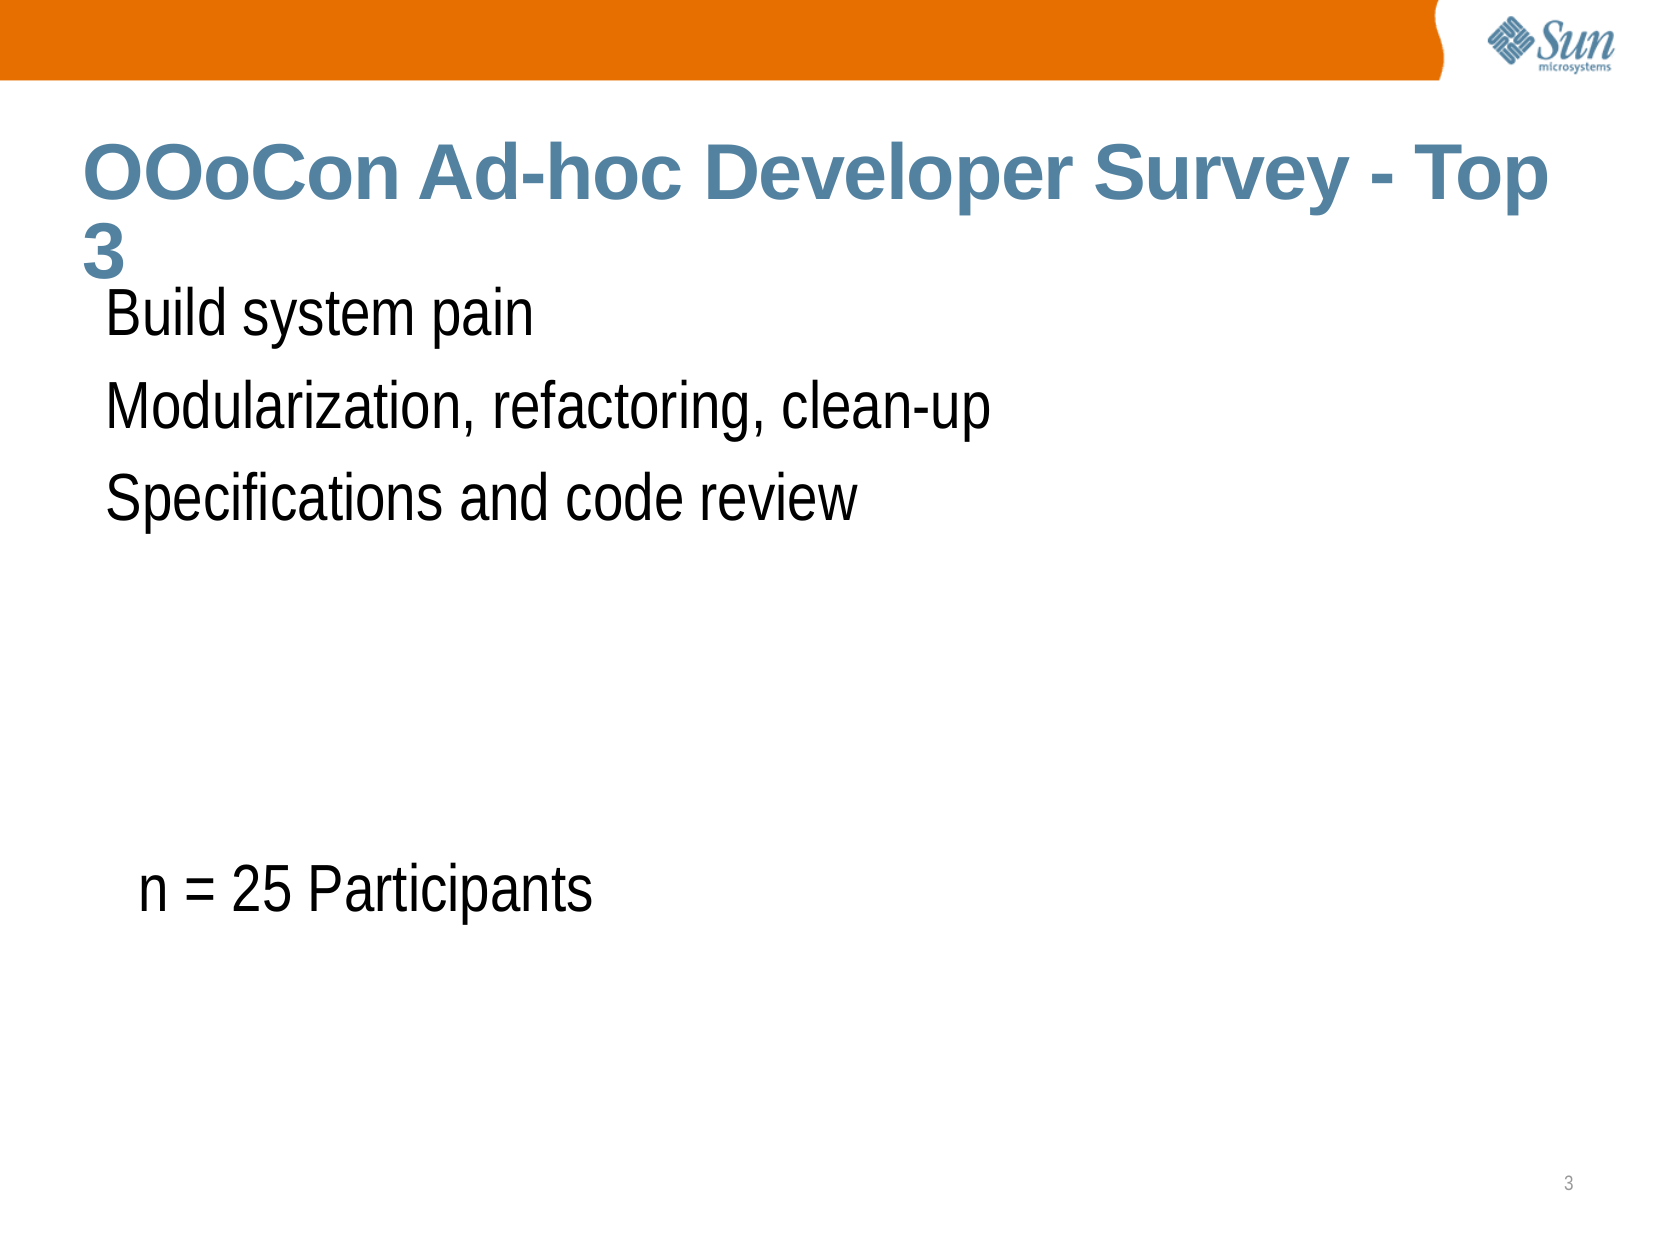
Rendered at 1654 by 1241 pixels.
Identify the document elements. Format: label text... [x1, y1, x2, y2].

title OOoCon Ad-hoc Developer Survey - Top 3 [82, 135, 1585, 251]
list Build system pain Modularization, refactoring, clean-up Specifications and code review n = 25 Participants [71, 283, 1545, 1121]
picture [0, 0, 1654, 83]
